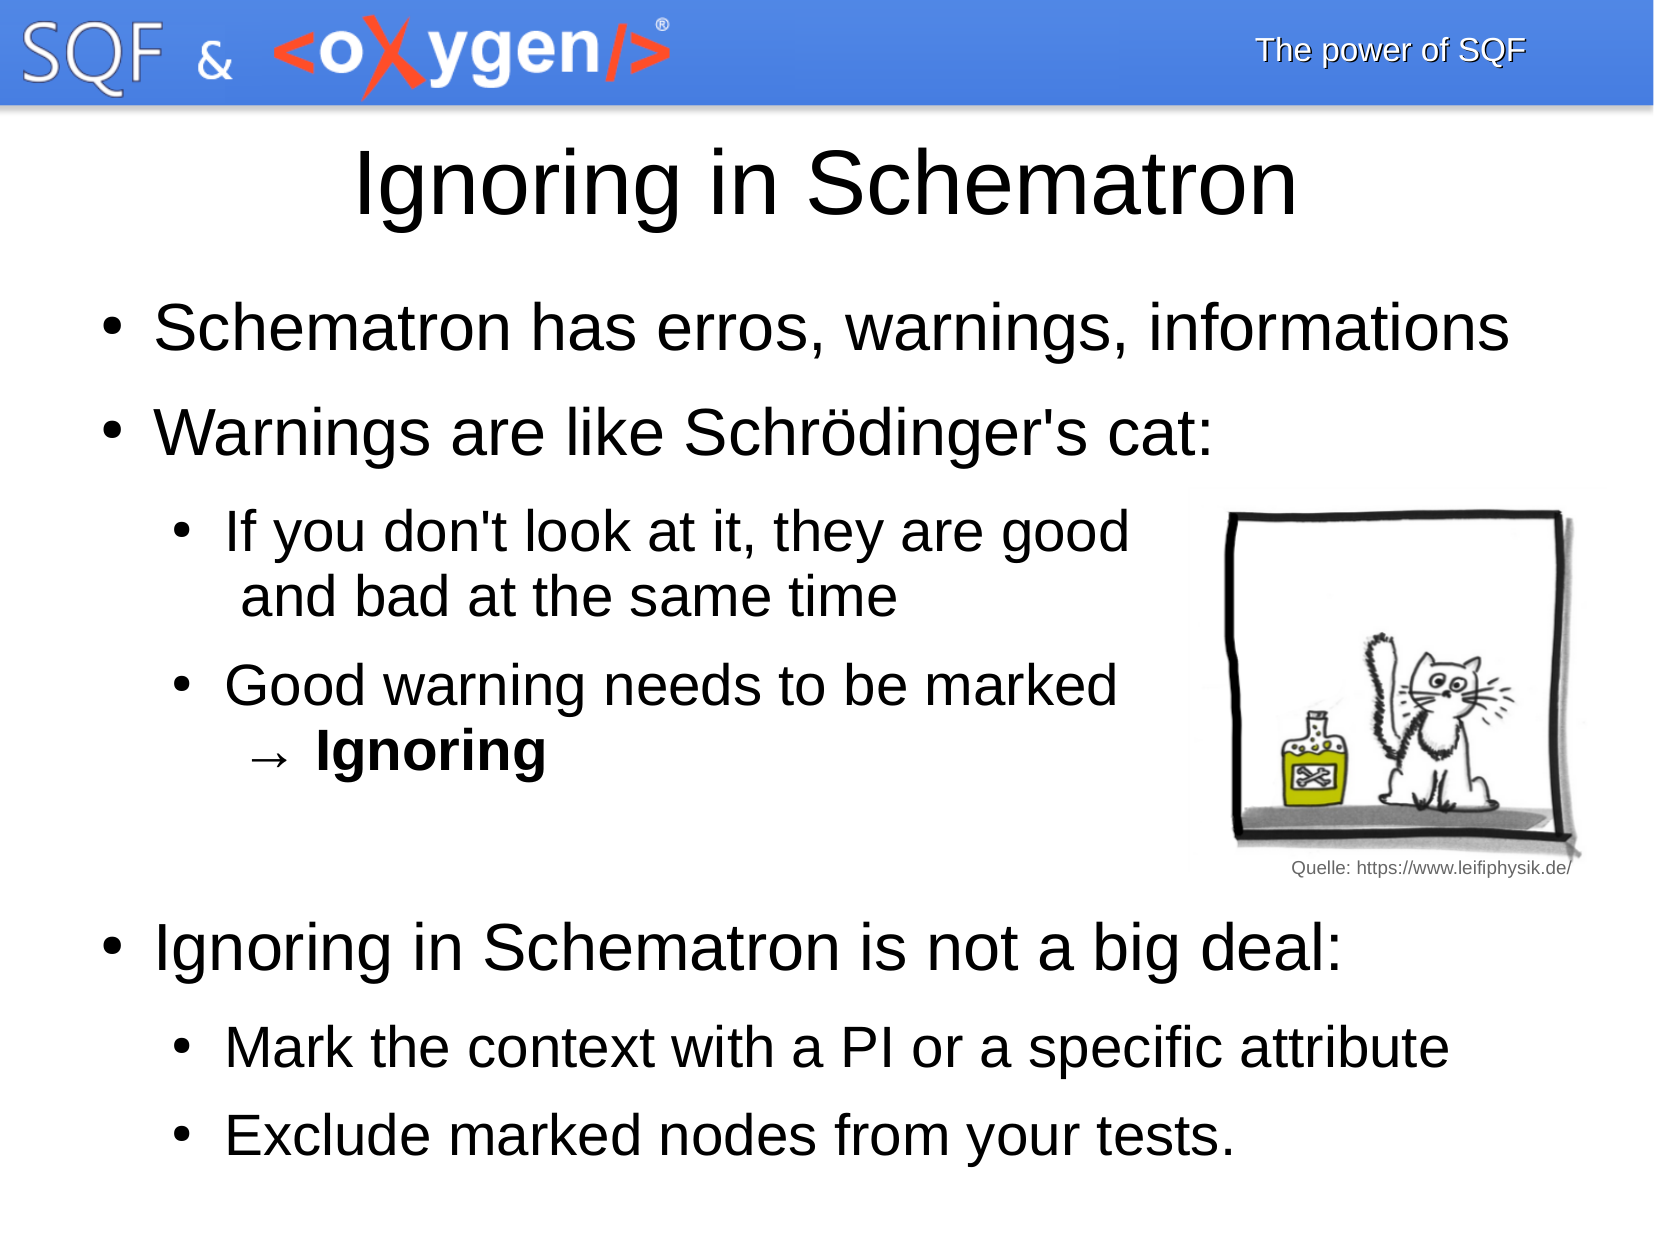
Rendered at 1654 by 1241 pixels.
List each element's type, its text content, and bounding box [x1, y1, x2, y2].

text_box Quelle: https://www.leifiphysik.de/ [1276, 850, 1586, 886]
title Ignoring in Schematron [82, 78, 1571, 287]
list Schematron has erros, warnings, informations Warnings are like Schrödinger's cat: If you don't look at it, they are good and bad at the same time Good warning needs to be marked → Ignoring Ignoring in Schematron is not a big deal: Mark the context with a PI or a specific attribute Exclude marked nodes from your tests. [82, 290, 1571, 1169]
picture [0, 0, 1654, 119]
picture [1188, 487, 1607, 872]
